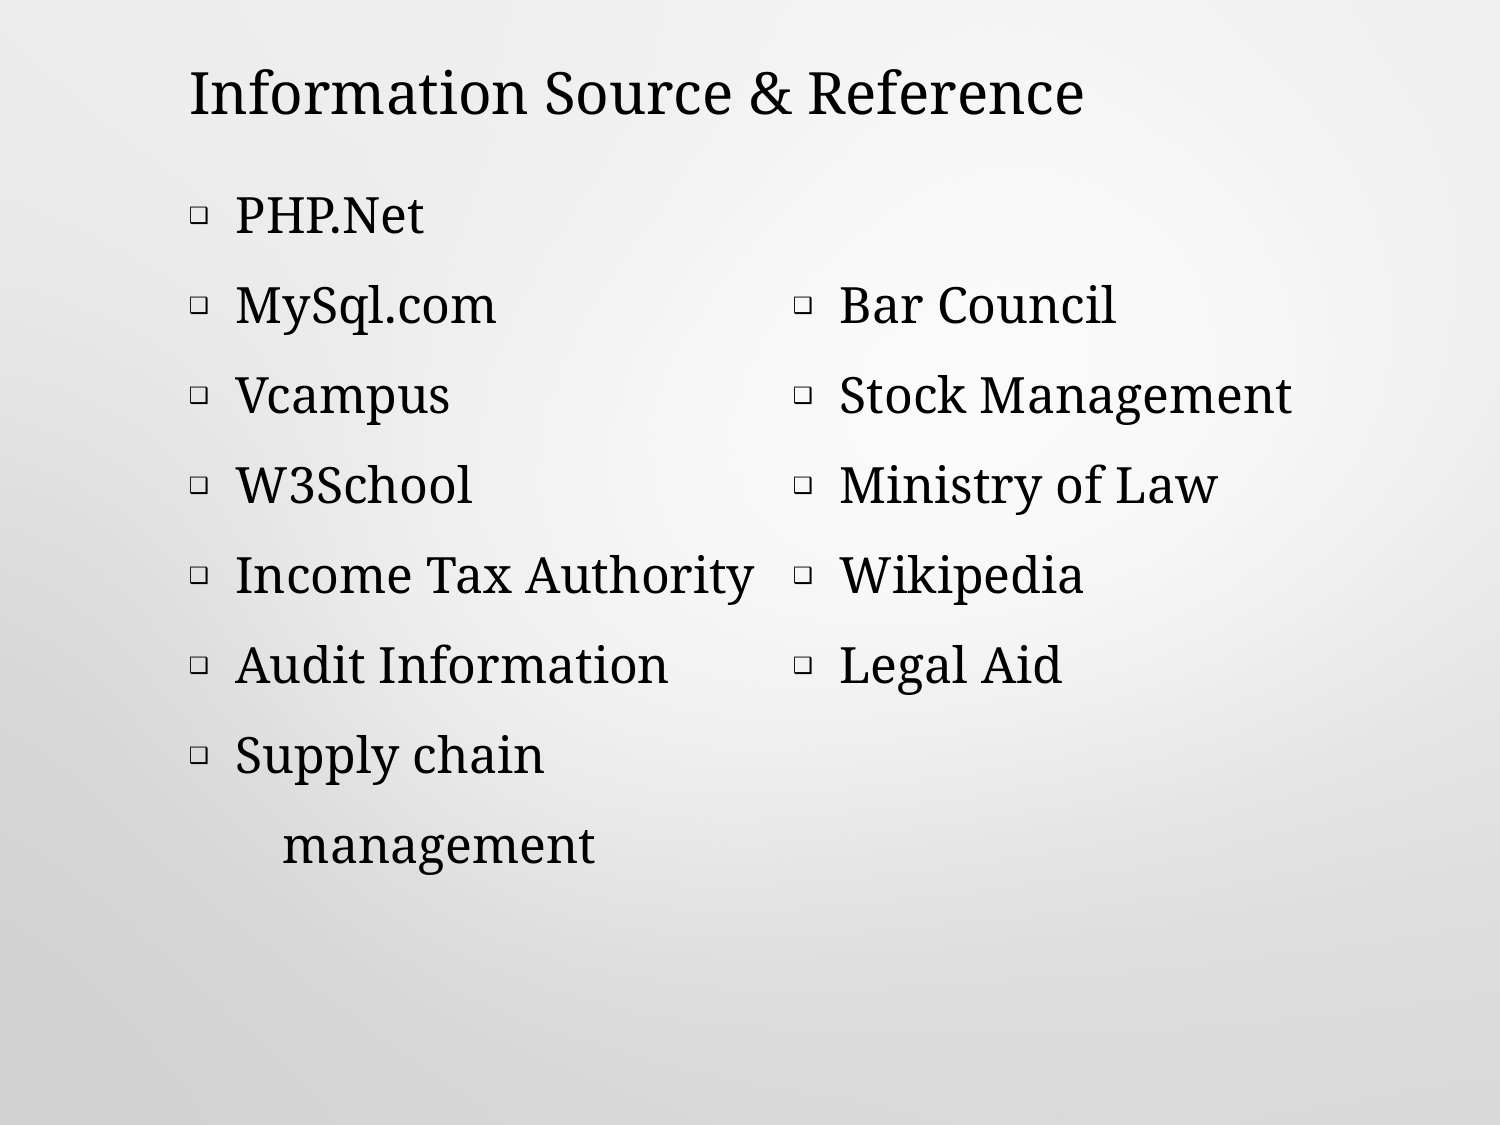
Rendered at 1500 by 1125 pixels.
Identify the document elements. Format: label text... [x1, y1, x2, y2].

text_box Information Source & Reference [174, 48, 1500, 237]
text_box Bar Council Stock Management Ministry of Law Wikipedia Legal Aid [777, 85, 1387, 738]
text_box PHP.Net MySql.com Vcampus W3School Income Tax Authority Audit Information Supply chain management [174, 85, 781, 919]
